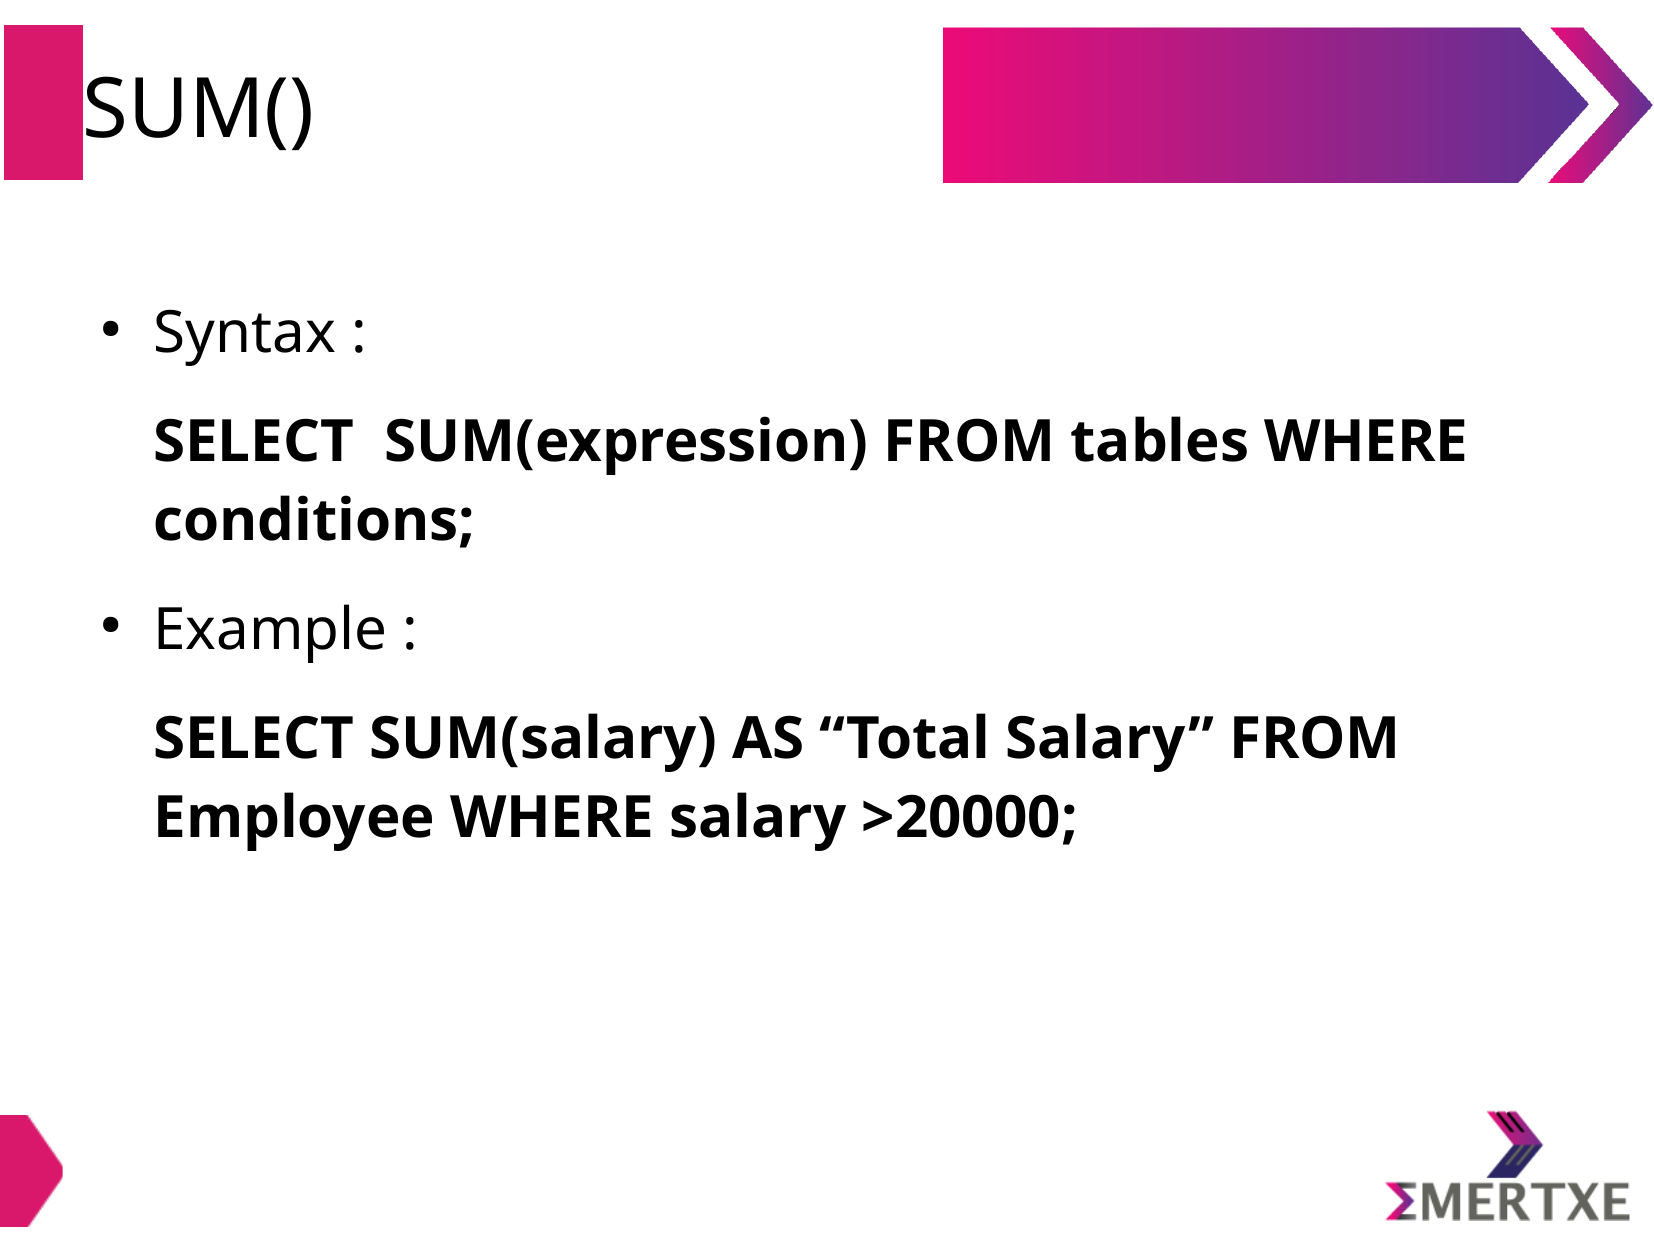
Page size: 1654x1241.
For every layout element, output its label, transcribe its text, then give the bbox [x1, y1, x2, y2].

picture [1385, 1107, 1631, 1221]
list Syntax : SELECT SUM(expression) FROM tables WHERE conditions; Example : SELECT SUM(salary) AS “Total Salary” FROM Employee WHERE salary >20000; [82, 290, 1571, 1010]
picture [1571, 27, 1653, 183]
title SUM() [82, 2, 1571, 210]
